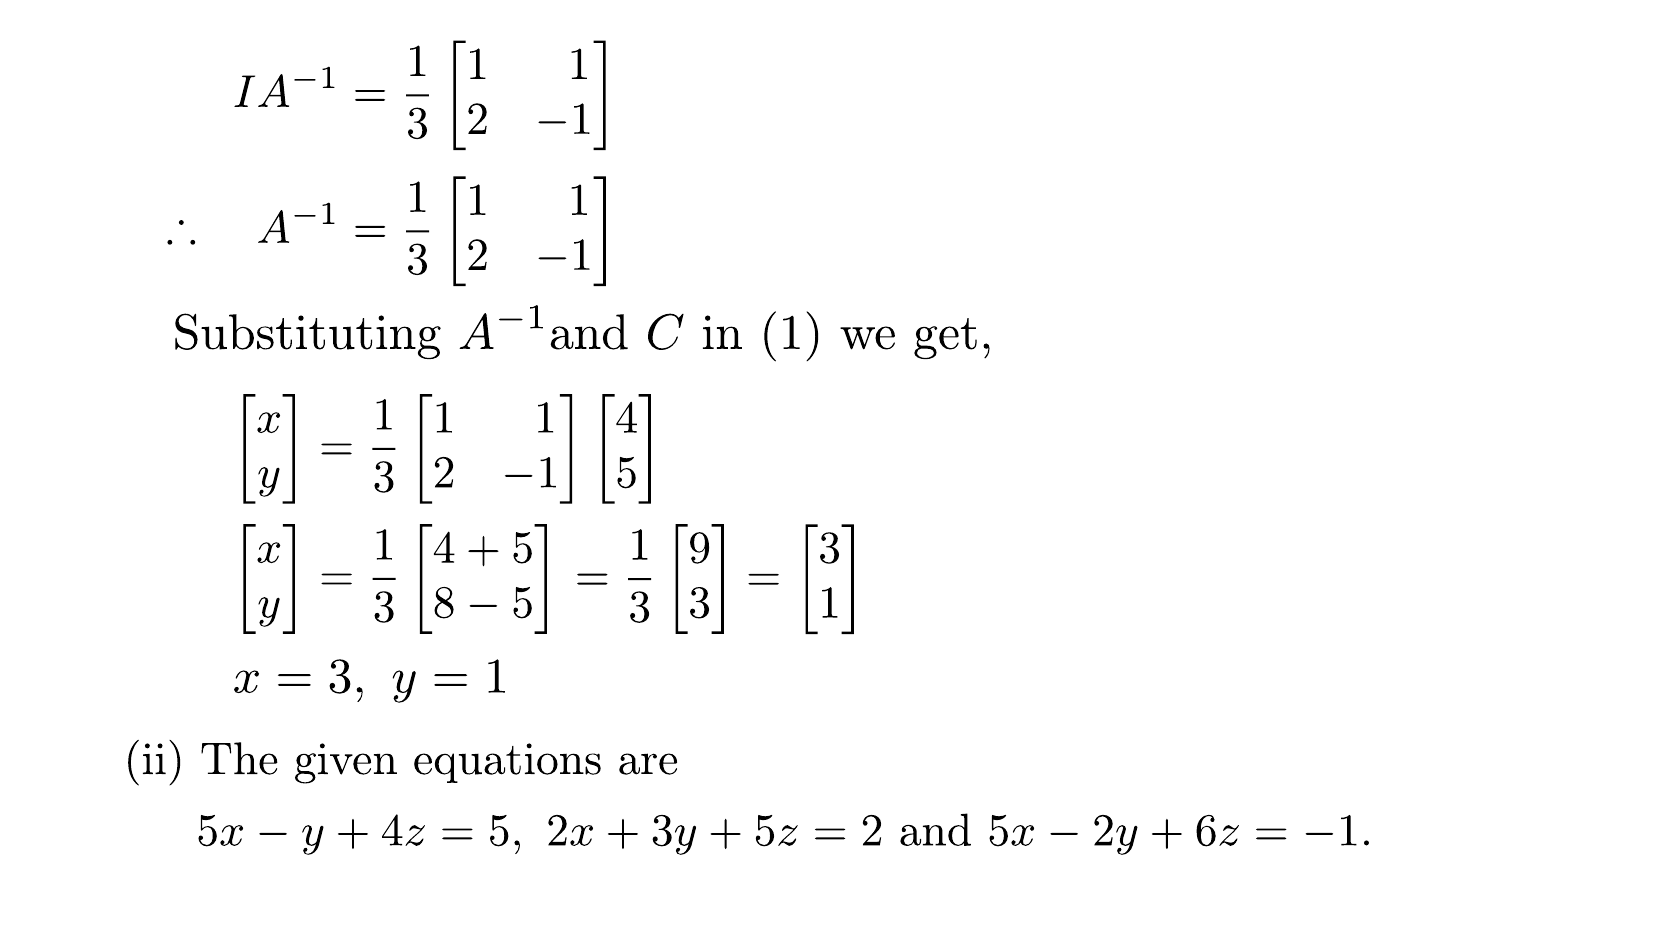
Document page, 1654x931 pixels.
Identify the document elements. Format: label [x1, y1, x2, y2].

text_box [167, 220, 196, 245]
text_box [234, 524, 547, 634]
text_box [198, 813, 1369, 855]
text_box [748, 524, 854, 635]
text_box [258, 176, 606, 287]
text_box [174, 305, 990, 362]
text_box [576, 524, 724, 634]
text_box [234, 394, 651, 504]
text_box [234, 40, 606, 151]
text_box [126, 739, 678, 786]
subtitle [47, 47, 1607, 898]
text_box [234, 659, 505, 703]
